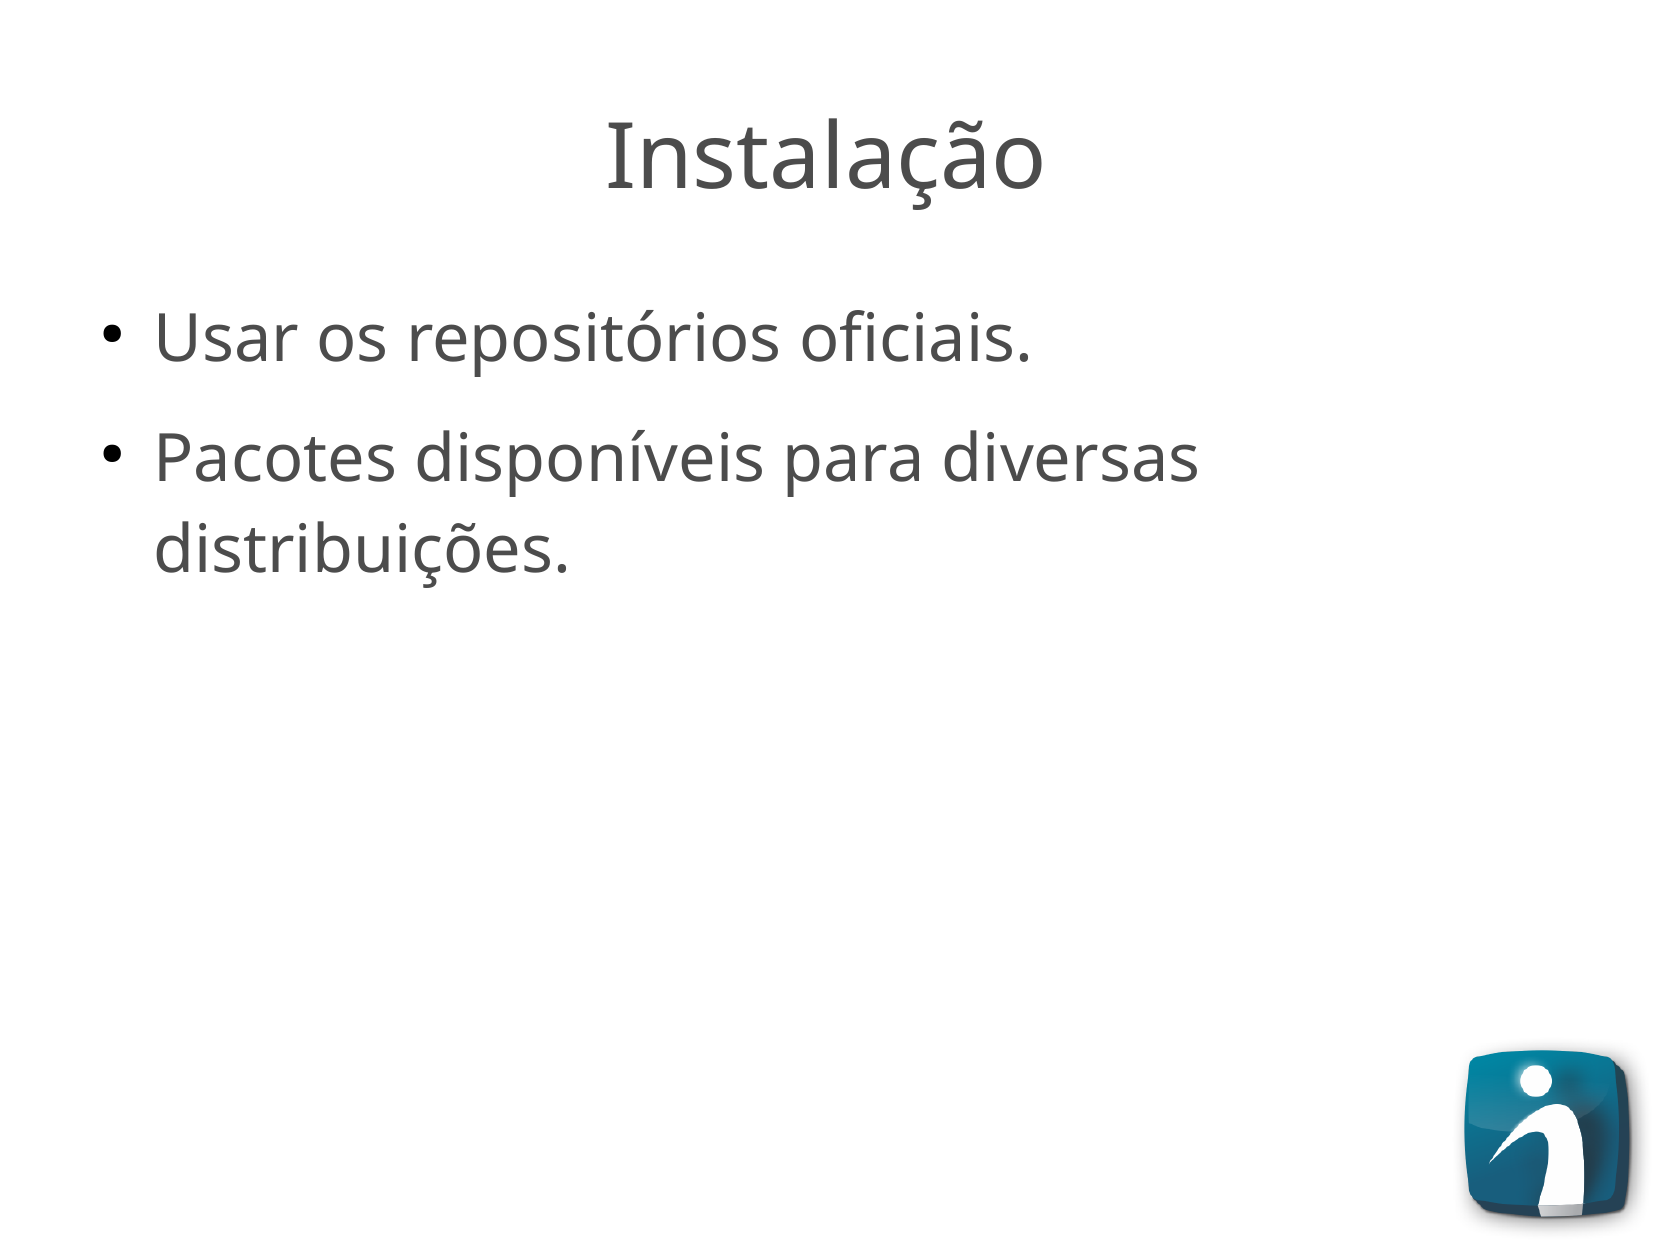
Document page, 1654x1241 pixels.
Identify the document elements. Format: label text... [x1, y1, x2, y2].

list Usar os repositórios oficiais. Pacotes disponíveis para diversas distribuições. [82, 290, 1571, 1010]
title Instalação [82, 49, 1571, 257]
picture [1447, 1035, 1654, 1241]
